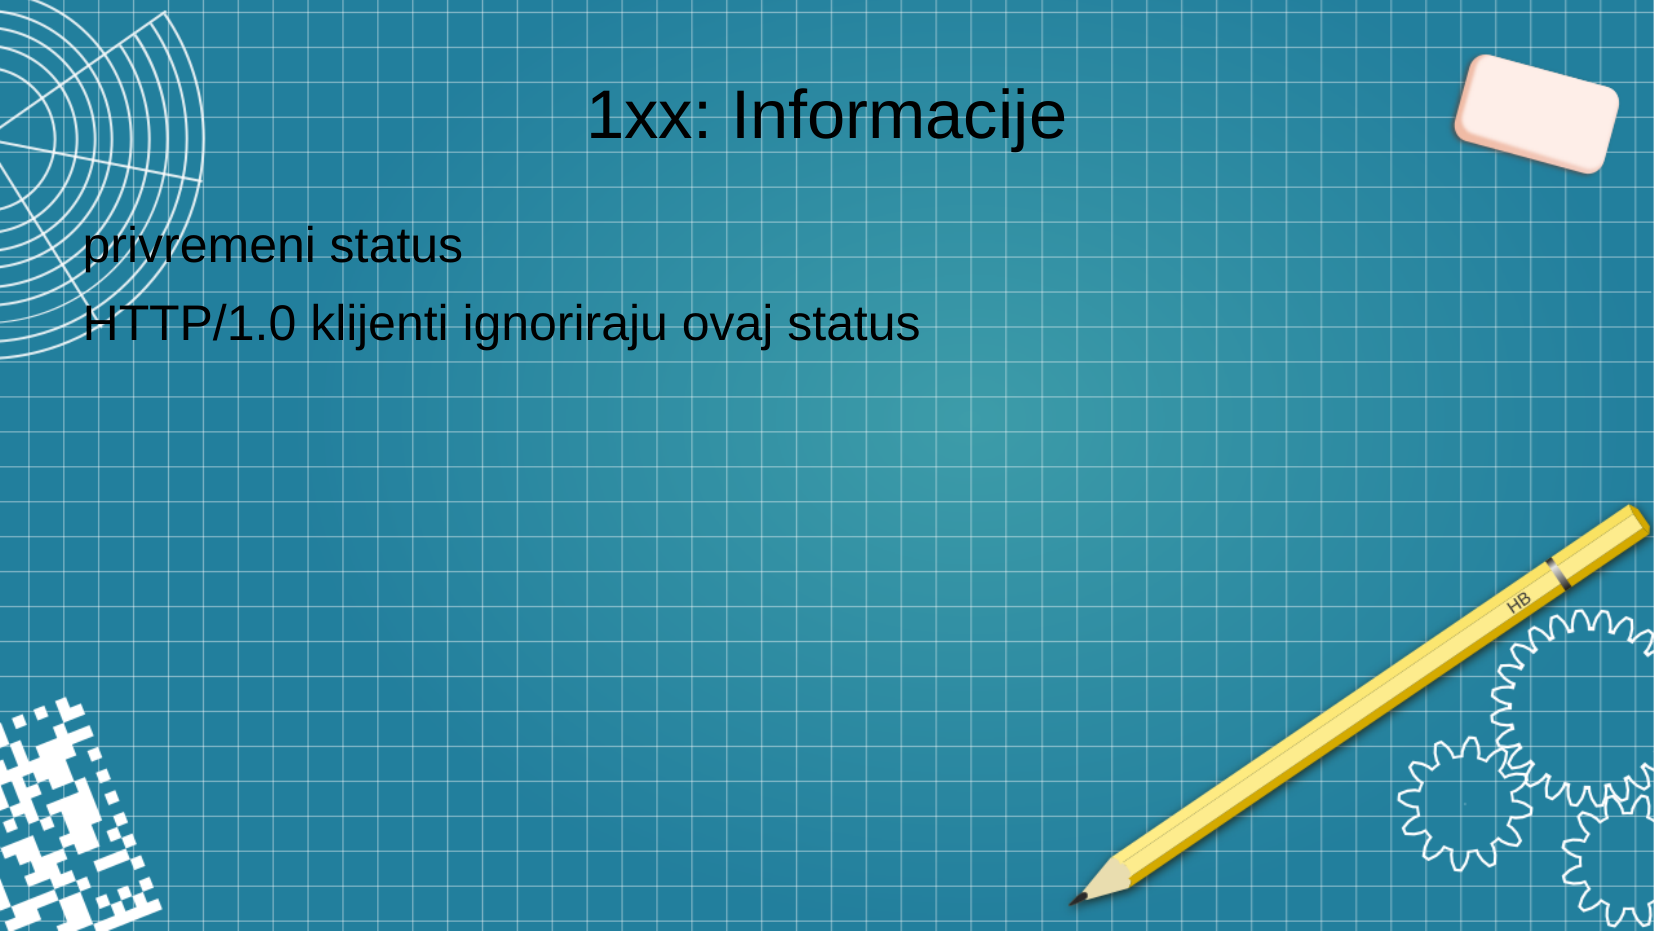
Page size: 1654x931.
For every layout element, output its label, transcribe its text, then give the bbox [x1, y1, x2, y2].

title 1xx: Informacije [82, 37, 1571, 193]
picture [0, 0, 1654, 931]
list privremeni status HTTP/1.0 klijenti ignoriraju ovaj status [82, 217, 1571, 758]
